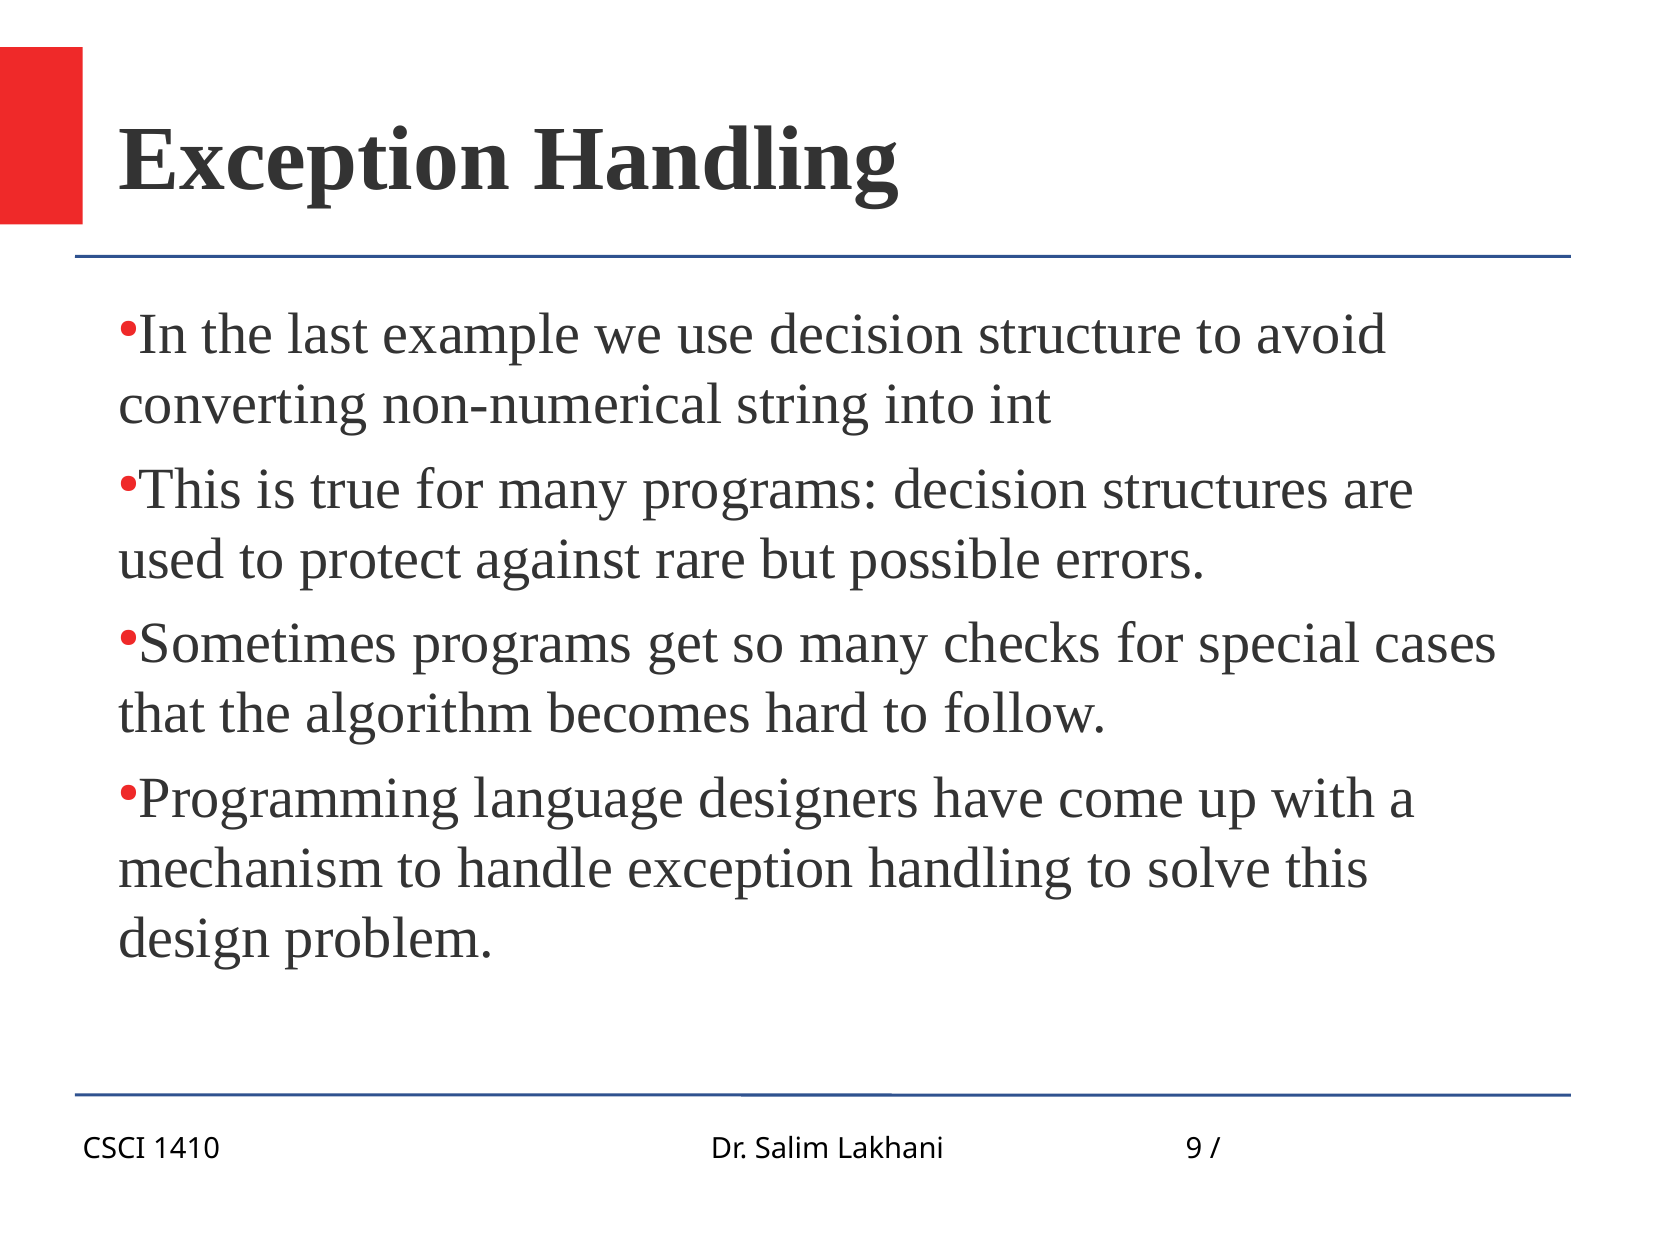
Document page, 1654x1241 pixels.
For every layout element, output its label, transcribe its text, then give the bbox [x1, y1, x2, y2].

list In the last example we use decision structure to avoid converting non-numerical string into int This is true for many programs: decision structures are used to protect against rare but possible errors. Sometimes programs get so many checks for special cases that the algorithm becomes hard to follow. Programming language designers have come up with a mechanism to handle exception handling to solve this design problem. [118, 295, 1536, 1080]
title Exception Handling [118, 49, 1571, 257]
text_box Dr. Salim Lakhani [565, 1129, 1090, 1216]
text_box CSCI 1410 [82, 1129, 468, 1216]
text_box / [1185, 1129, 1571, 1216]
